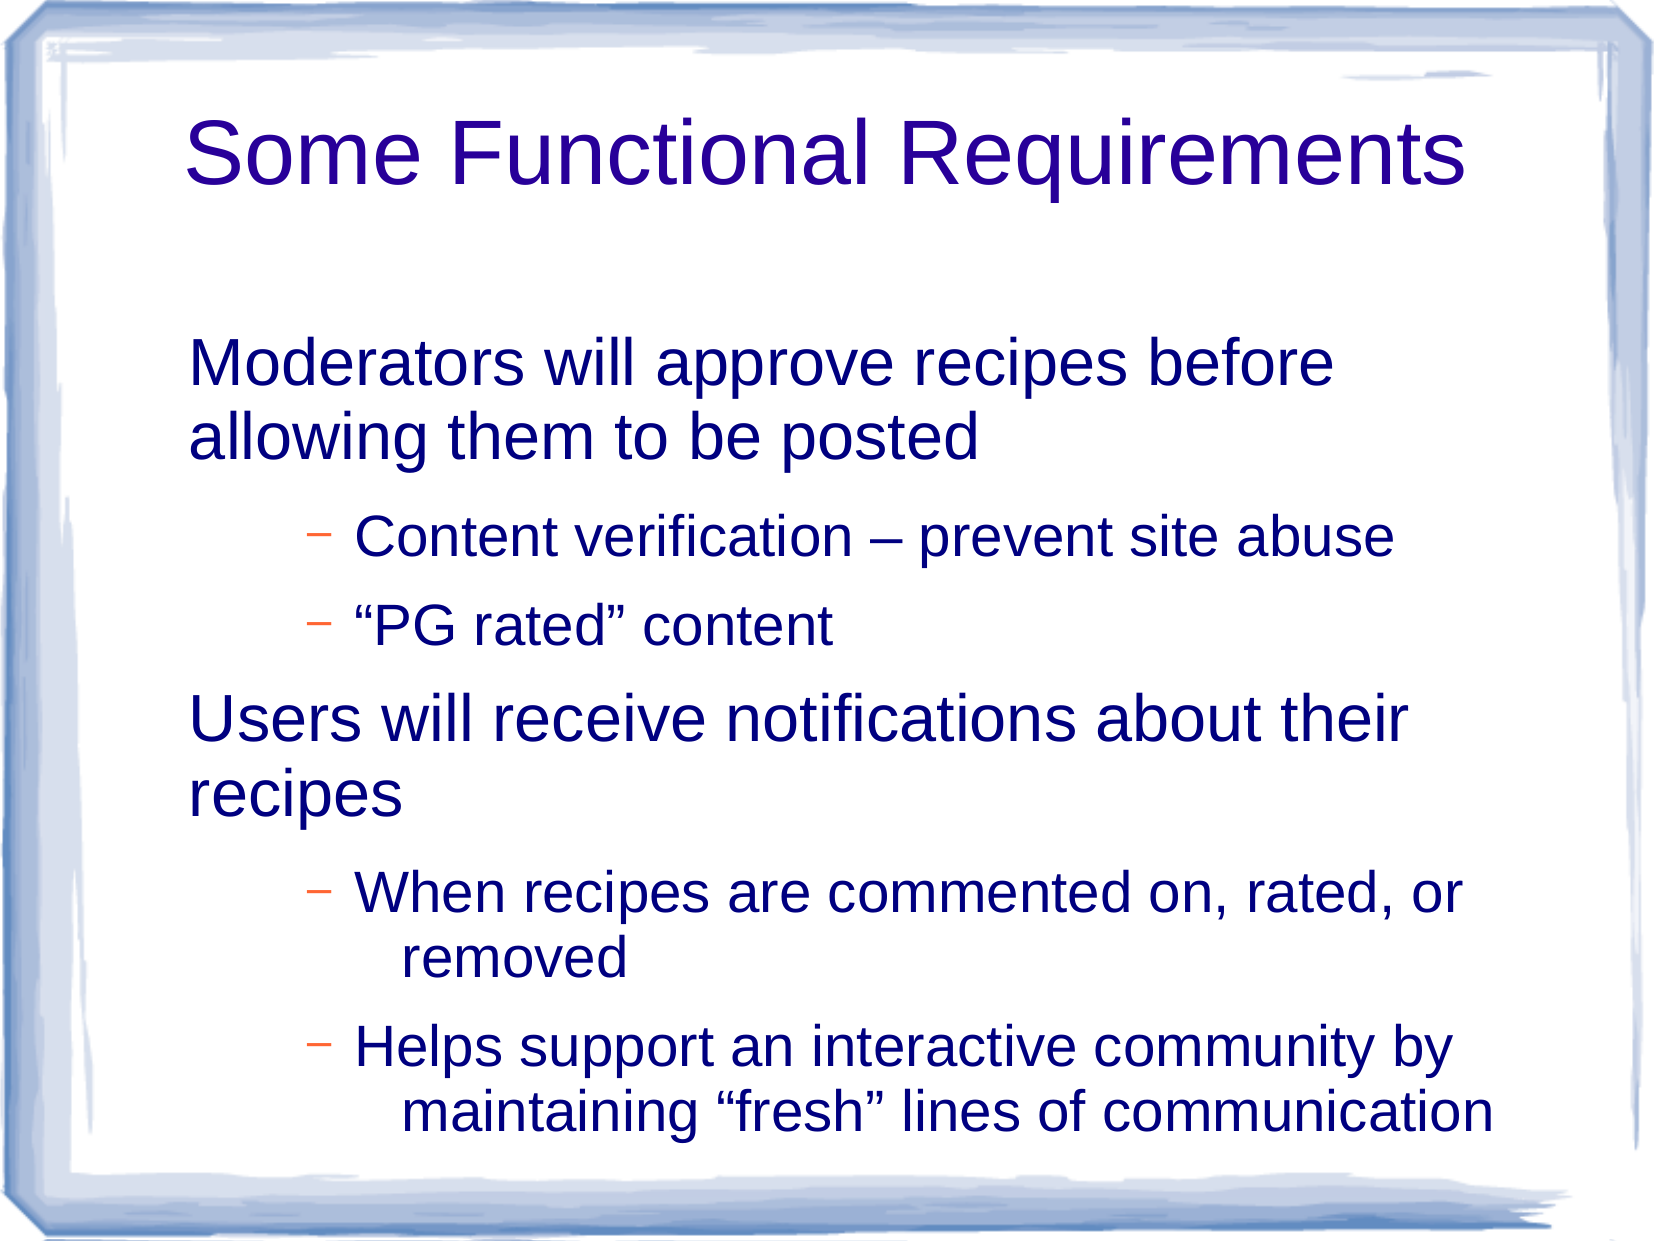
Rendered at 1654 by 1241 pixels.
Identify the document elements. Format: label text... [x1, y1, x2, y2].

list Moderators will approve recipes before allowing them to be posted Content verification – prevent site abuse “PG rated” content Users will receive notifications about their recipes When recipes are commented on, rated, or removed Helps support an interactive community by maintaining “fresh” lines of communication [118, 324, 1571, 1241]
title Some Functional Requirements [82, 49, 1571, 257]
picture [0, 0, 1654, 1241]
